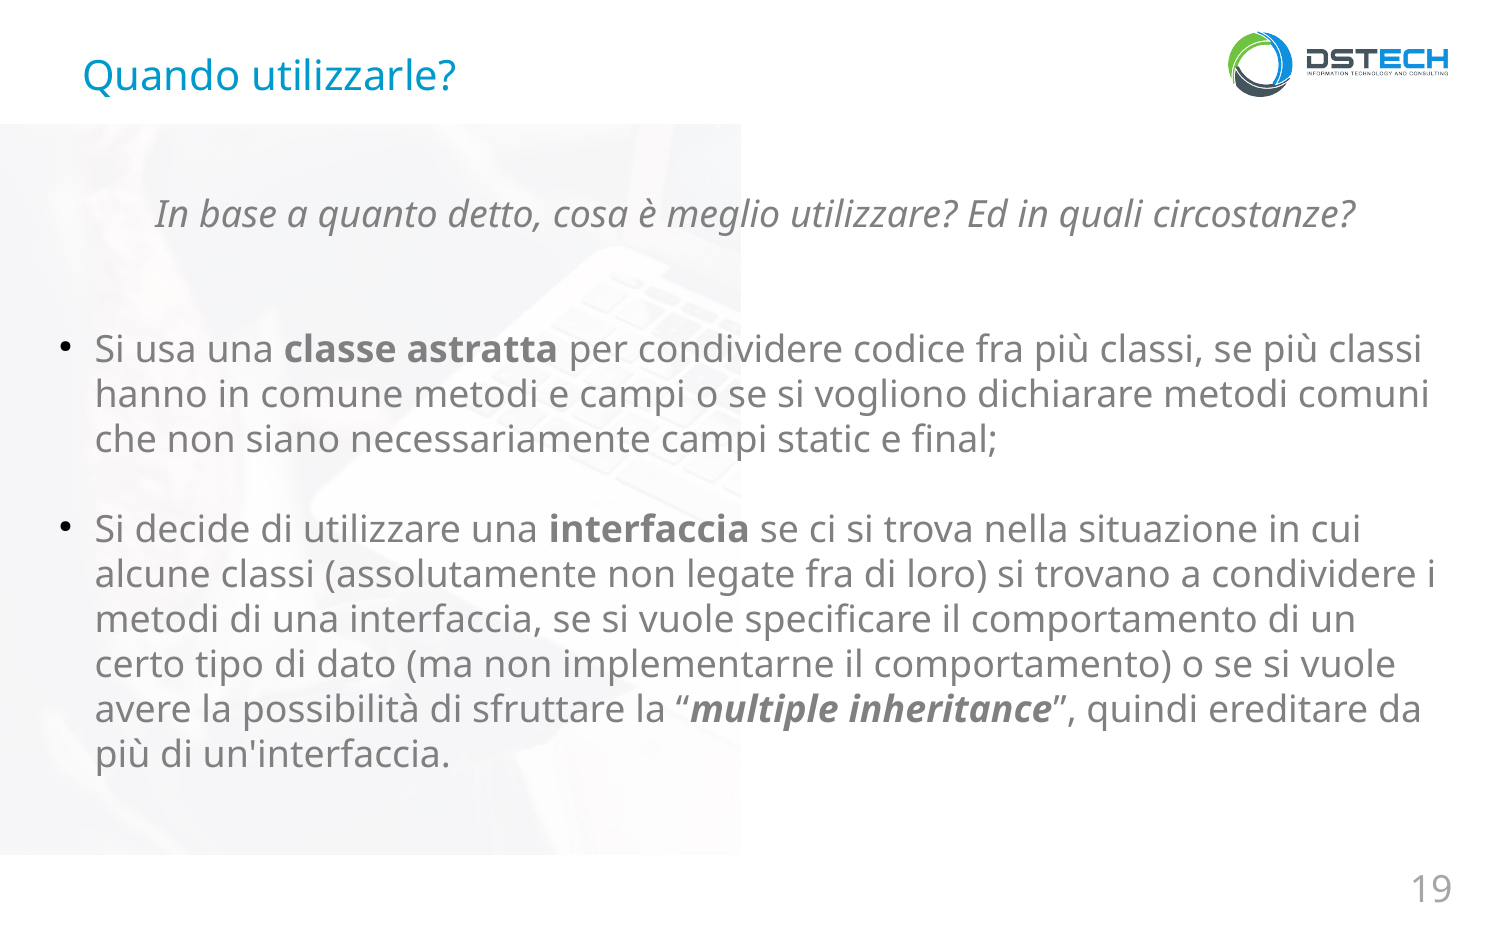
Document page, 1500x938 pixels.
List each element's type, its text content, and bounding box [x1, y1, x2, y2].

text_box In base a quanto detto, cosa è meglio utilizzare? Ed in quali circostanze? Si usa una classe astratta per condividere codice fra più classi, se più classi hanno in comune metodi e campi o se si vogliono dichiarare metodi comuni che non siano necessariamente campi static e final; Si decide di utilizzare una interfaccia se ci si trova nella situazione in cui alcune classi (assolutamente non legate fra di loro) si trovano a condividere i metodi di una interfaccia, se si vuole specificare il comportamento di un certo tipo di dato (ma non implementarne il comportamento) o se si vuole avere la possibilità di sfruttare la “multiple inheritance”, quindi ereditare da più di un'interfaccia. [59, 145, 1453, 871]
picture [1228, 31, 1448, 97]
text_box 19 [1381, 864, 1460, 910]
text_box Quando utilizzarle? [67, 41, 1034, 107]
picture [0, 124, 741, 855]
text_box [741, 124, 1497, 869]
